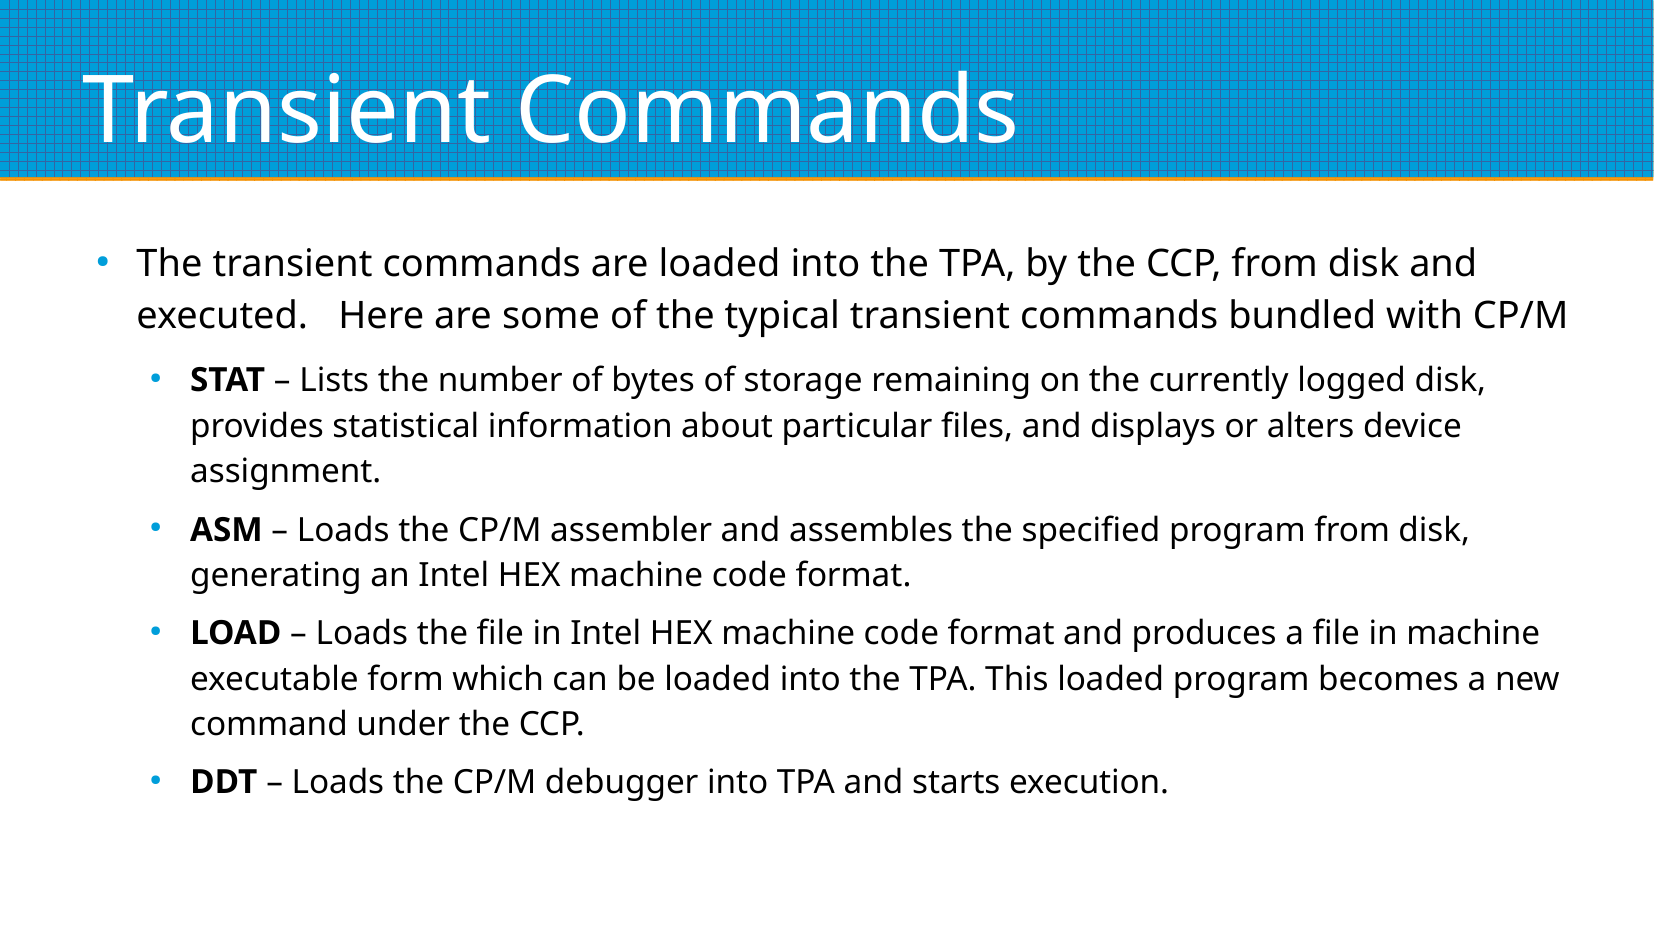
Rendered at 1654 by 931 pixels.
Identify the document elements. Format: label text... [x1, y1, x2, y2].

title Transient Commands [82, 14, 1571, 171]
list The transient commands are loaded into the TPA, by the CCP, from disk and executed. Here are some of the typical transient commands bundled with CP/M STAT – Lists the number of bytes of storage remaining on the currently logged disk, provides statistical information about particular files, and displays or alters device assignment. ASM – Loads the CP/M assembler and assembles the specified program from disk, generating an Intel HEX machine code format. LOAD – Loads the file in Intel HEX machine code format and produces a file in machine executable form which can be loaded into the TPA. This loaded program becomes a new command under the CCP. DDT – Loads the CP/M debugger into TPA and starts execution. [82, 236, 1576, 863]
